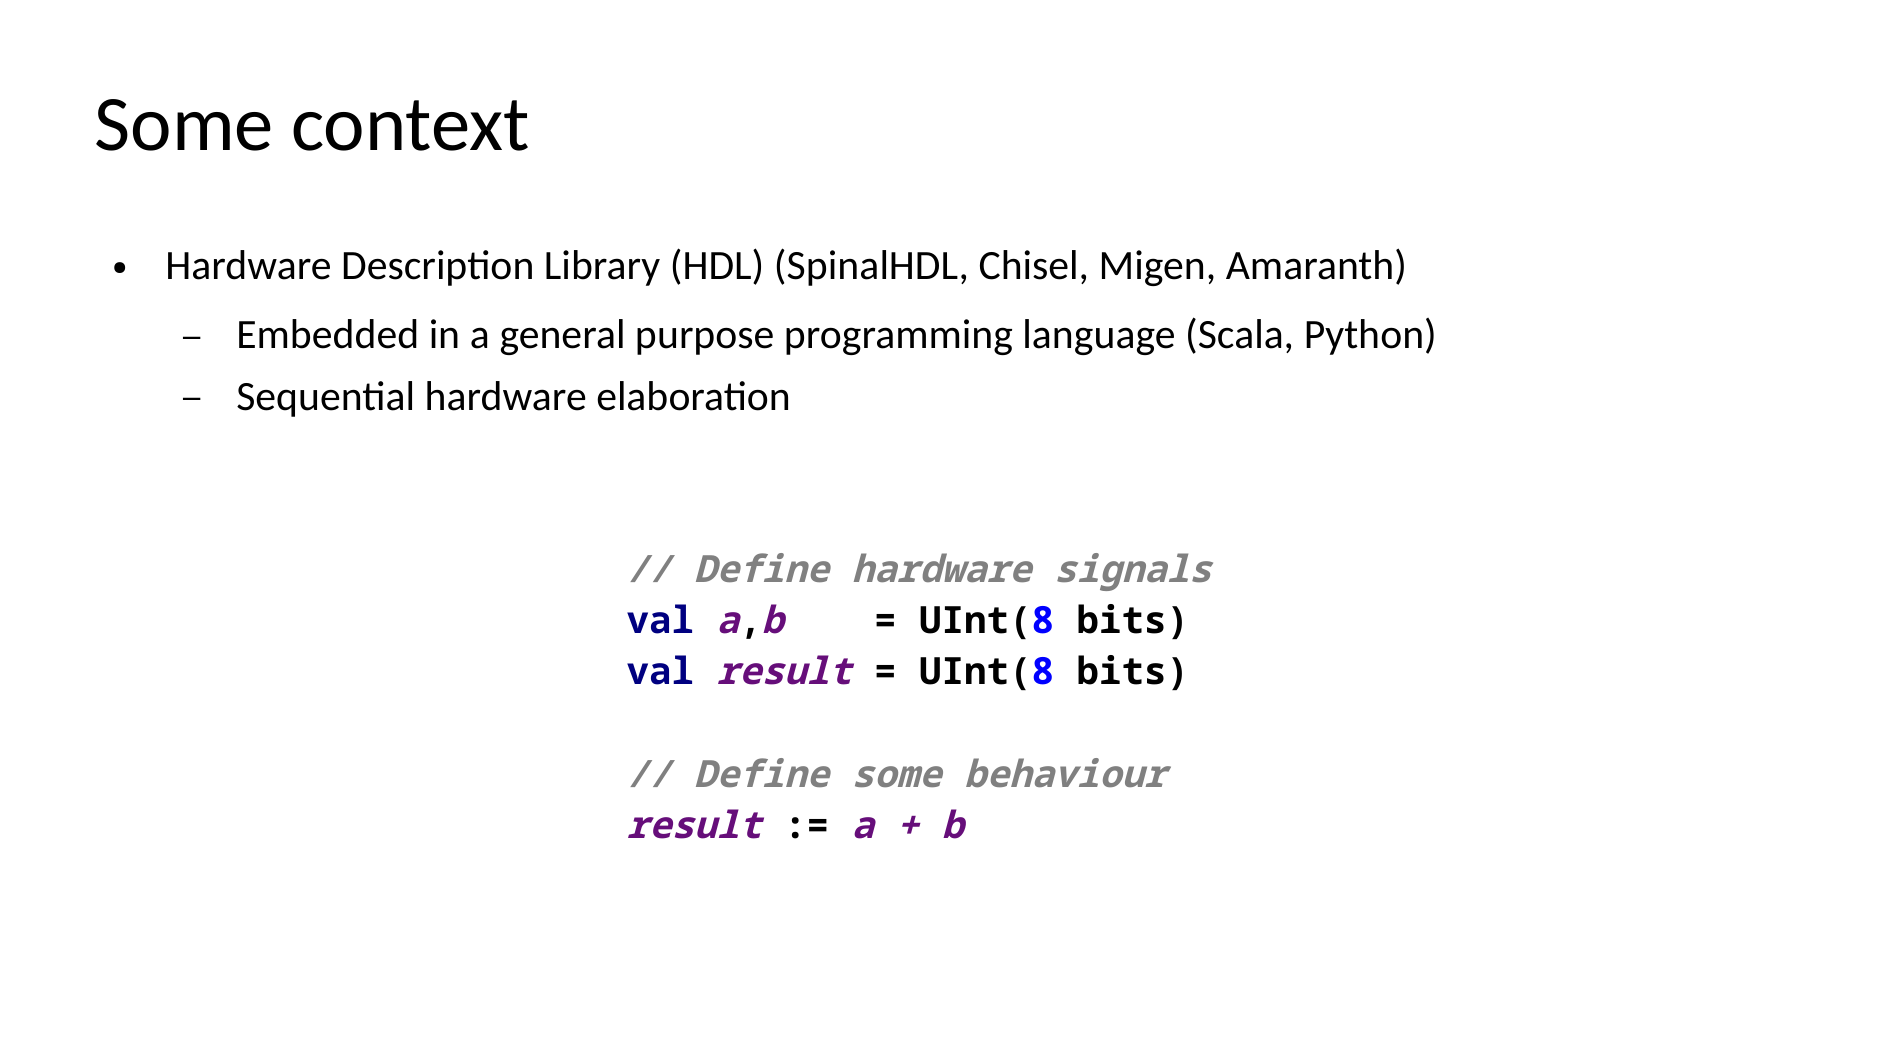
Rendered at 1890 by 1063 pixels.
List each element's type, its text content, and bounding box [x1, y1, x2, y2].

text_box // Define hardware signals val a,b = UInt(8 bits) val result = UInt(8 bits) // Define some behaviour result := a + b [566, 535, 1359, 851]
title Some context [94, 42, 1796, 220]
list Hardware Description Library (HDL) (SpinalHDL, Chisel, Migen, Amaranth) Embedded in a general purpose programming language (Scala, Python) Sequential hardware elaboration [94, 248, 1878, 1063]
